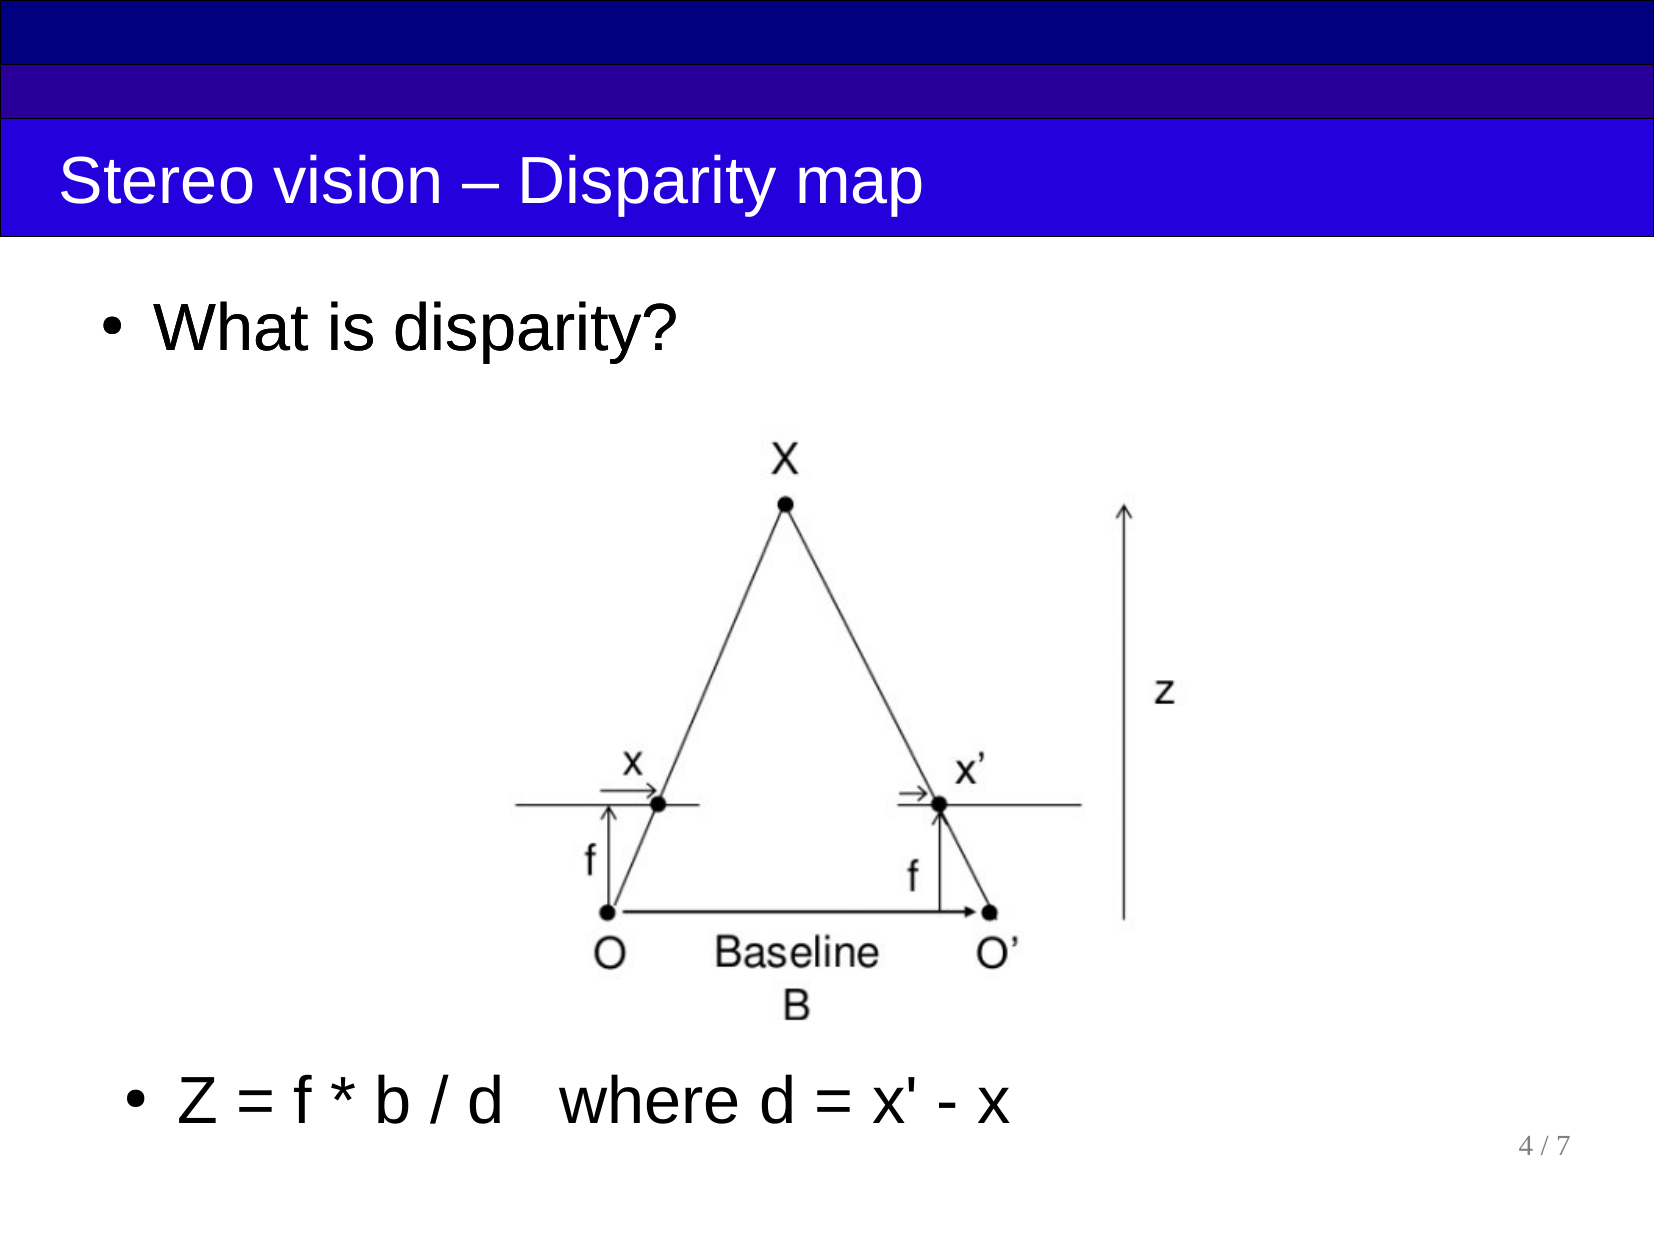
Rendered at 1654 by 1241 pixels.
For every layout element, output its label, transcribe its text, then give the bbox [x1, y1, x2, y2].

list What is disparity? [82, 290, 1418, 414]
list Z = f * b / d where d = x' - x [106, 1062, 1441, 1187]
title Stereo vision – Disparity map [59, 135, 1506, 225]
picture [456, 414, 1211, 1028]
